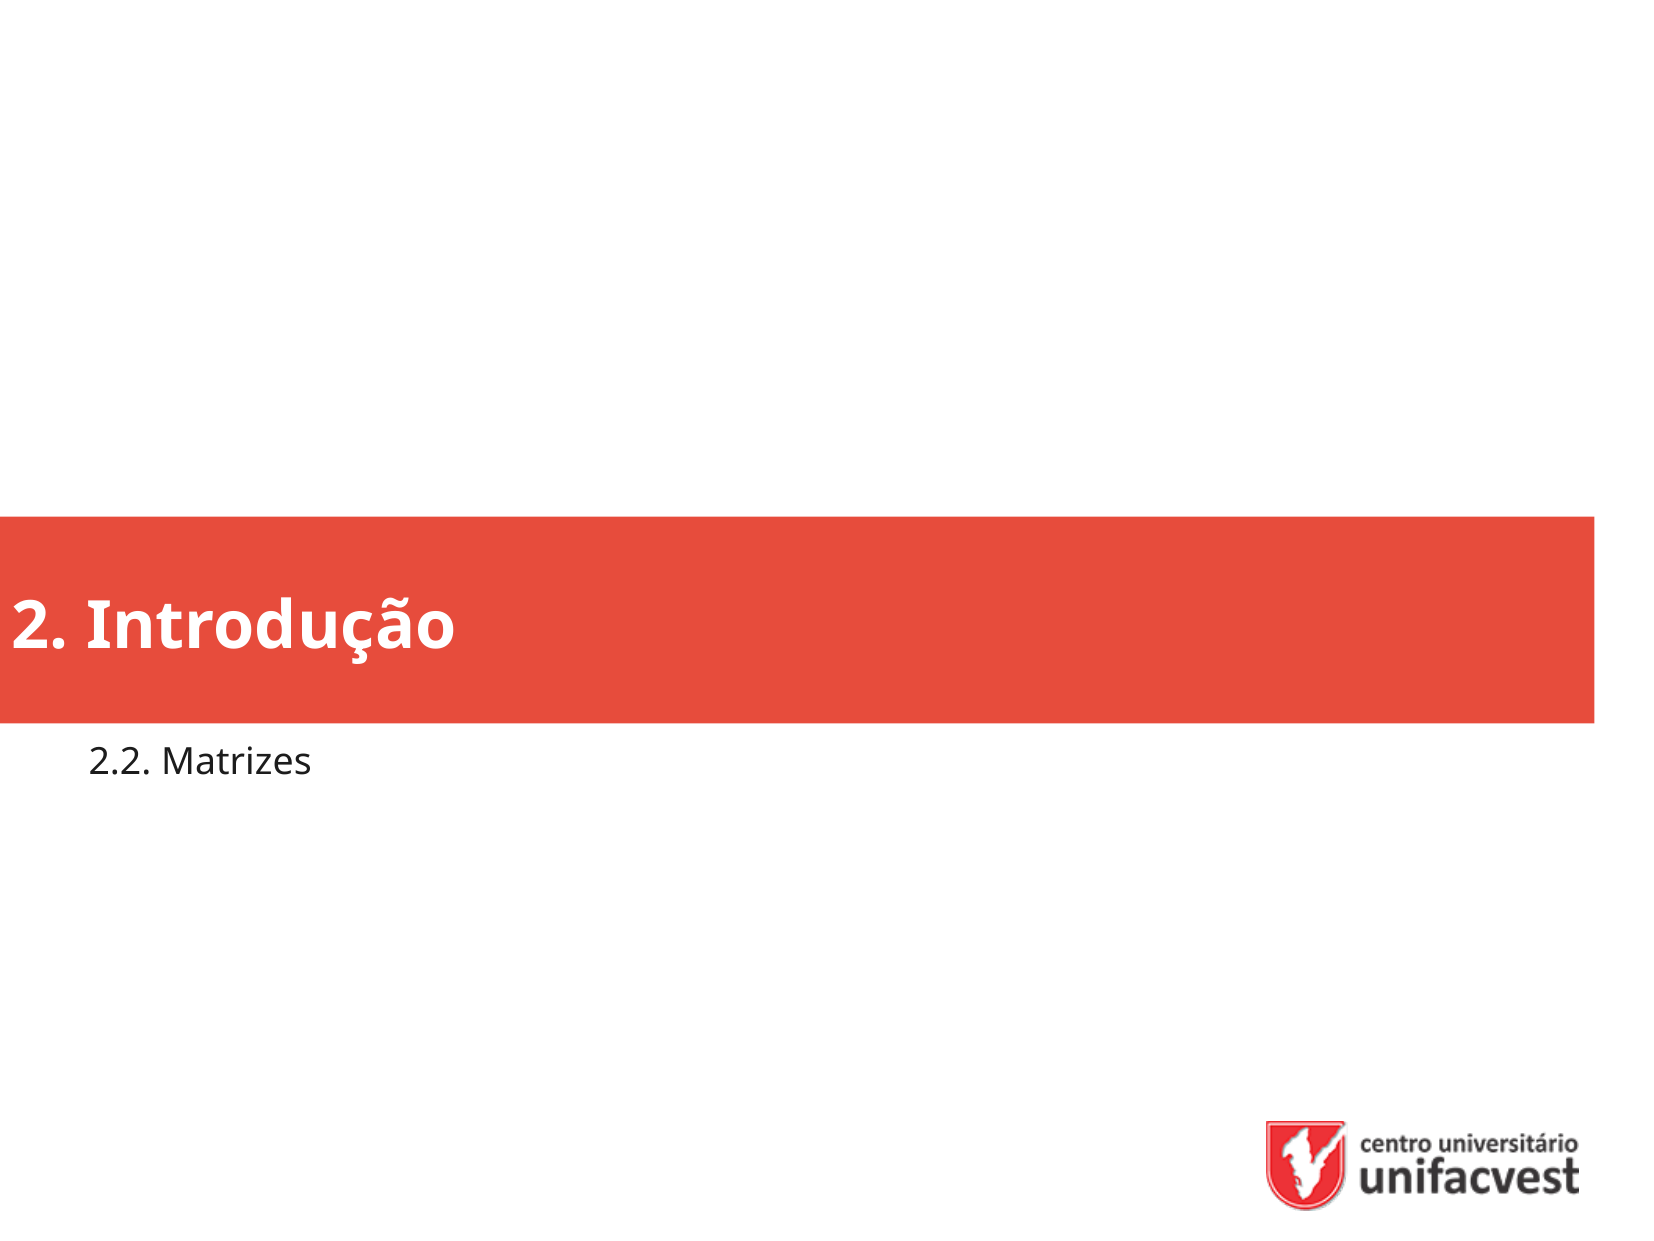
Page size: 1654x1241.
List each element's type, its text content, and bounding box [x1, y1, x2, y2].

title 2. Introdução [11, 513, 1607, 663]
subtitle 2.2. Matrizes [88, 735, 1595, 1097]
text_box [1238, 1120, 1654, 1212]
picture [1266, 1121, 1579, 1211]
